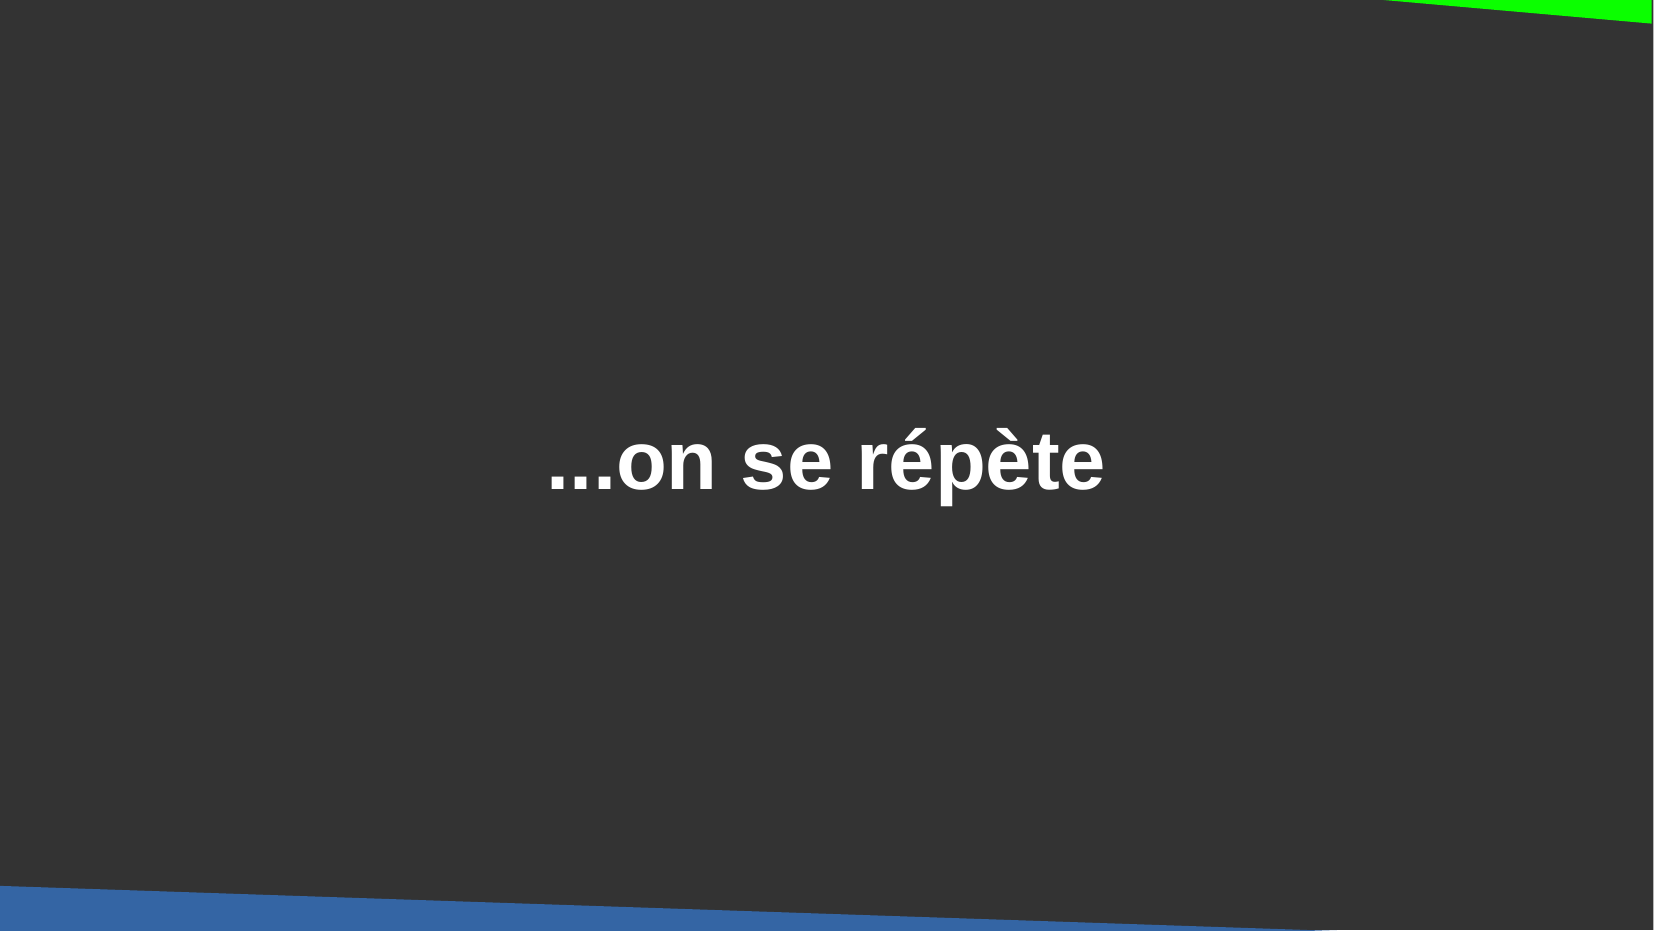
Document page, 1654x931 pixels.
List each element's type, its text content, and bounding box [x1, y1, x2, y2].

text_box [0, 885, 1337, 931]
text_box ...on se répète [82, 101, 1571, 822]
text_box [1383, 0, 1652, 24]
